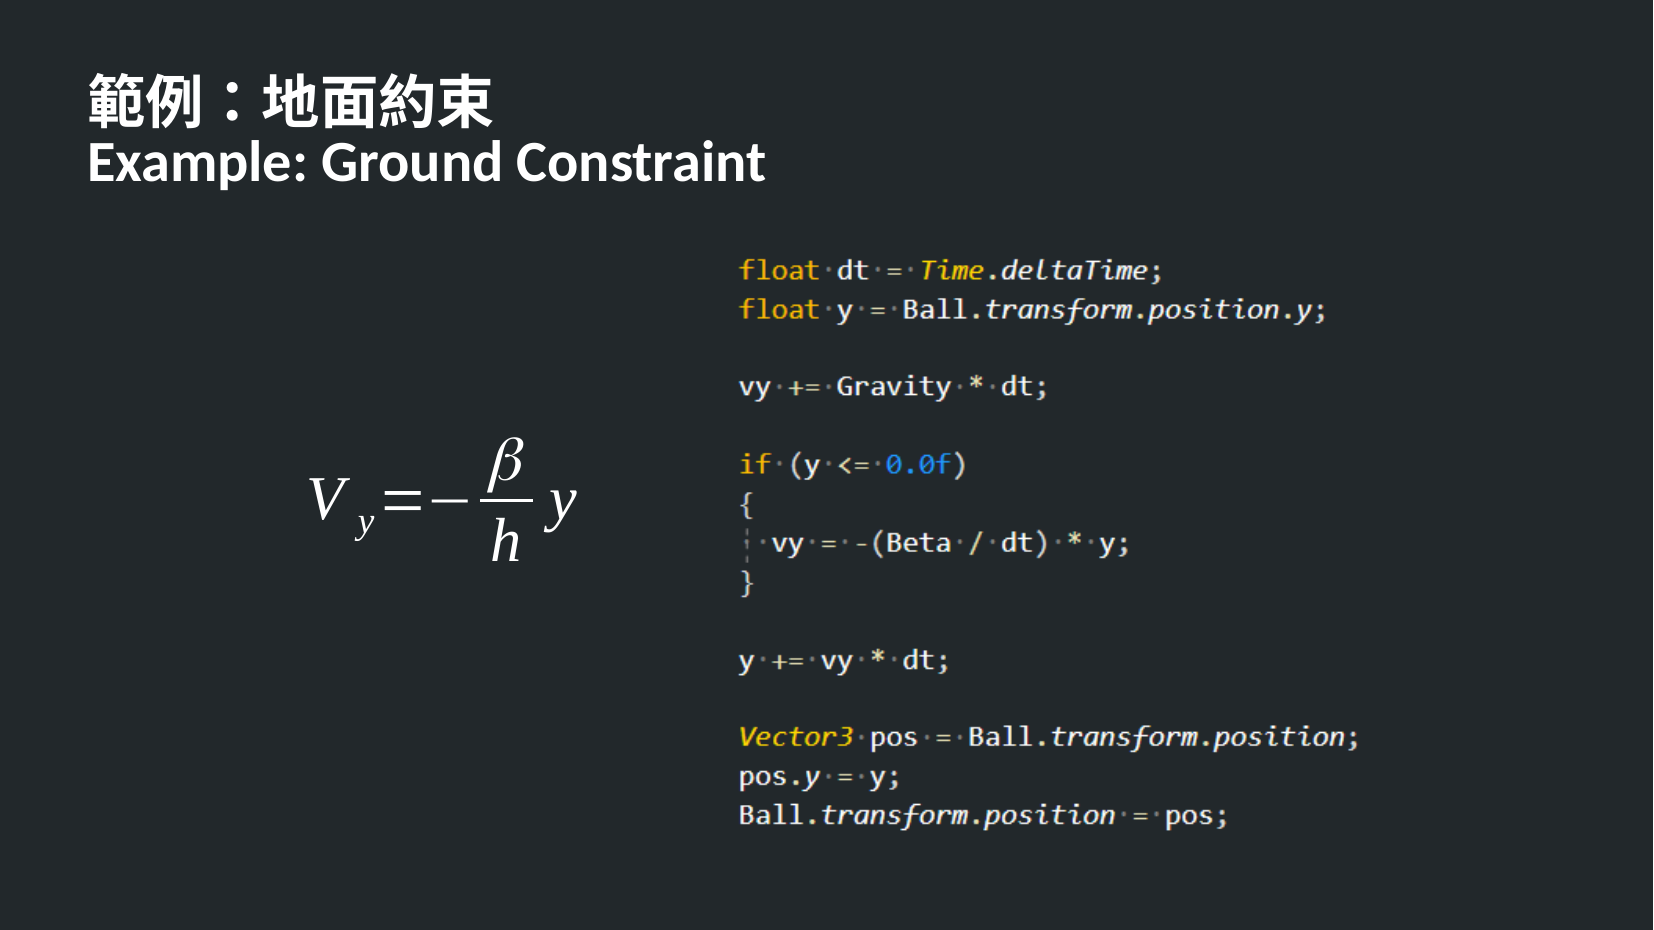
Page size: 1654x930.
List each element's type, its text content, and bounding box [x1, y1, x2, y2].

chart [300, 435, 588, 575]
text_box 範例：地面約束 Example: Ground Constraint [72, 72, 1363, 221]
picture [736, 250, 1366, 841]
